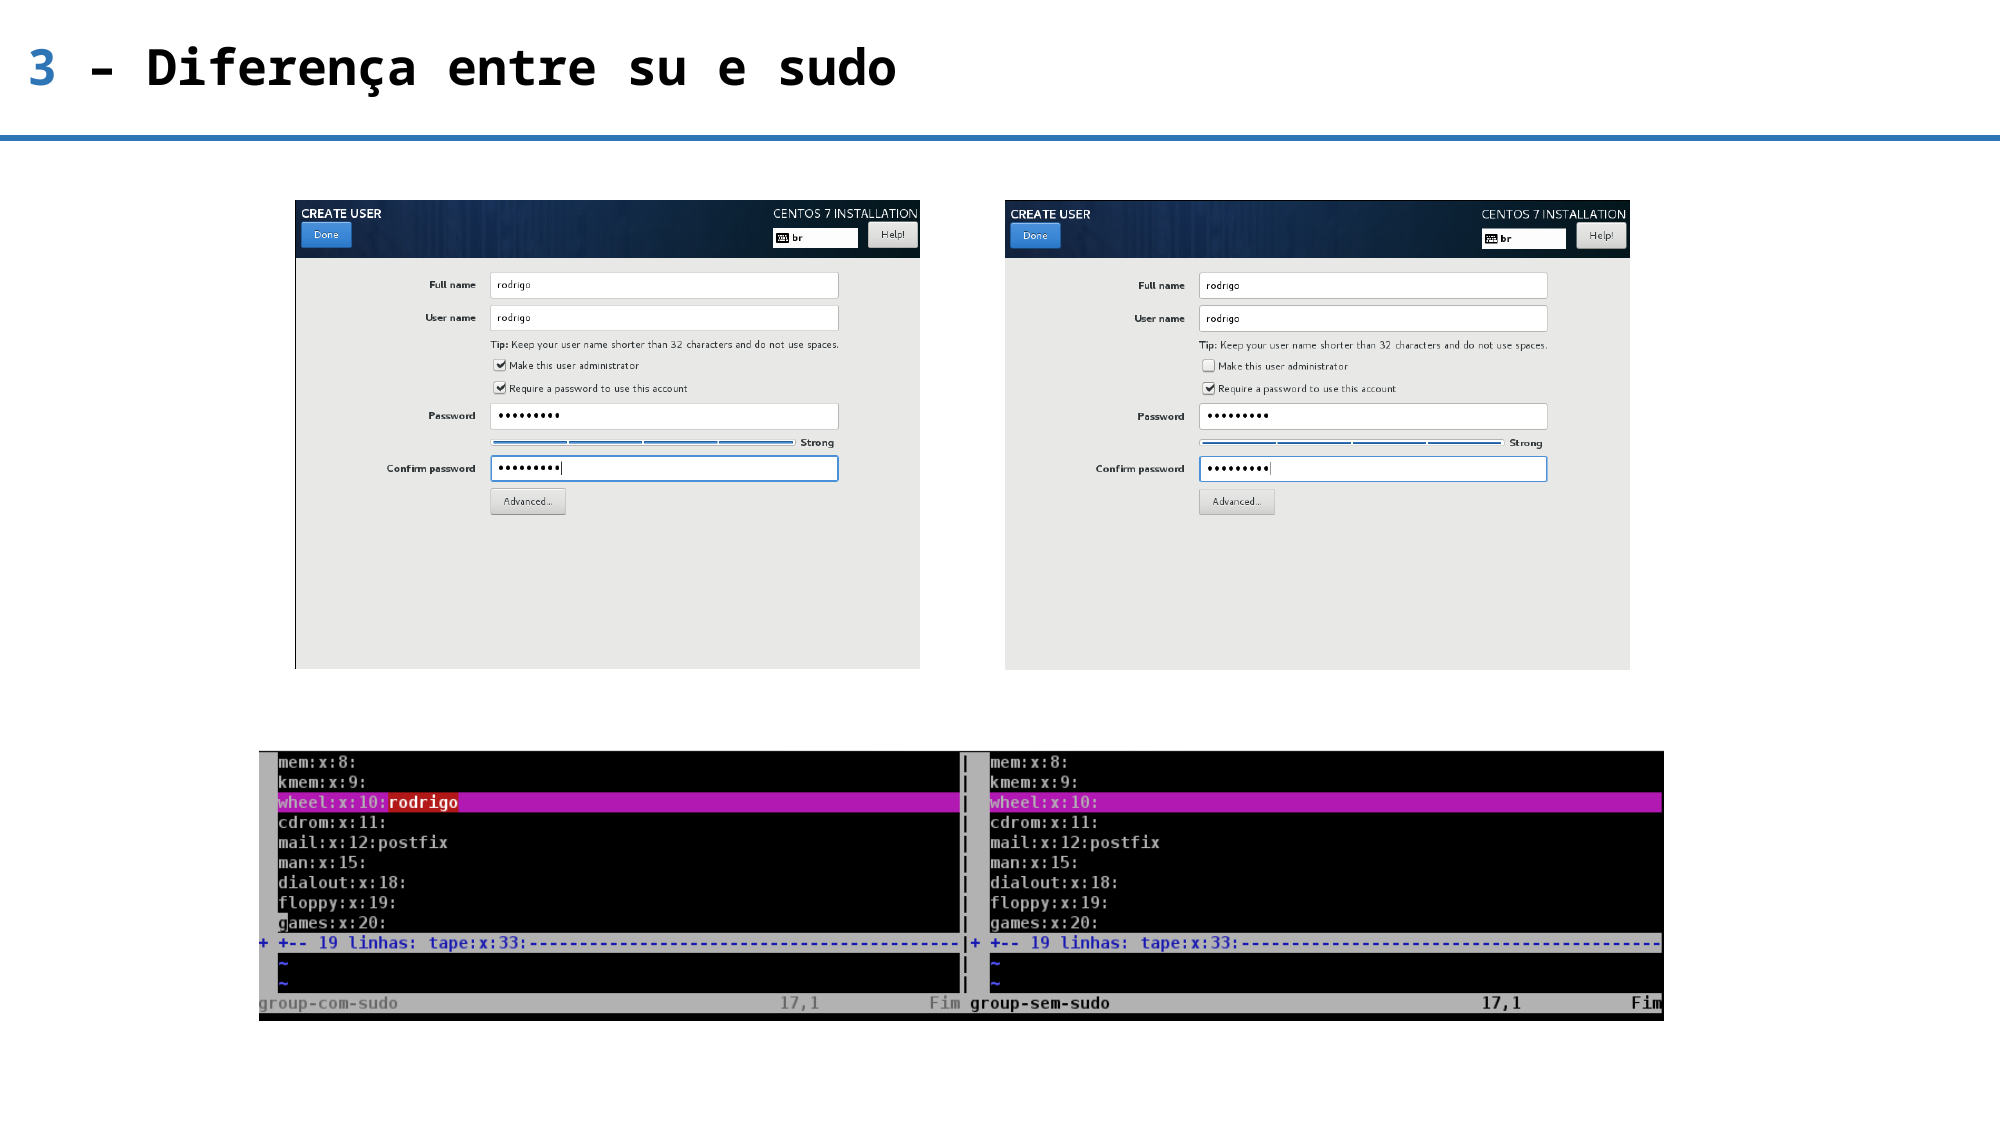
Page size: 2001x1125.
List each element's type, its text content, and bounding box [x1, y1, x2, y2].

picture [295, 200, 920, 669]
text_box 3 – Diferença entre su e sudo [12, 14, 1513, 125]
picture [259, 750, 1664, 1022]
picture [1005, 200, 1630, 670]
